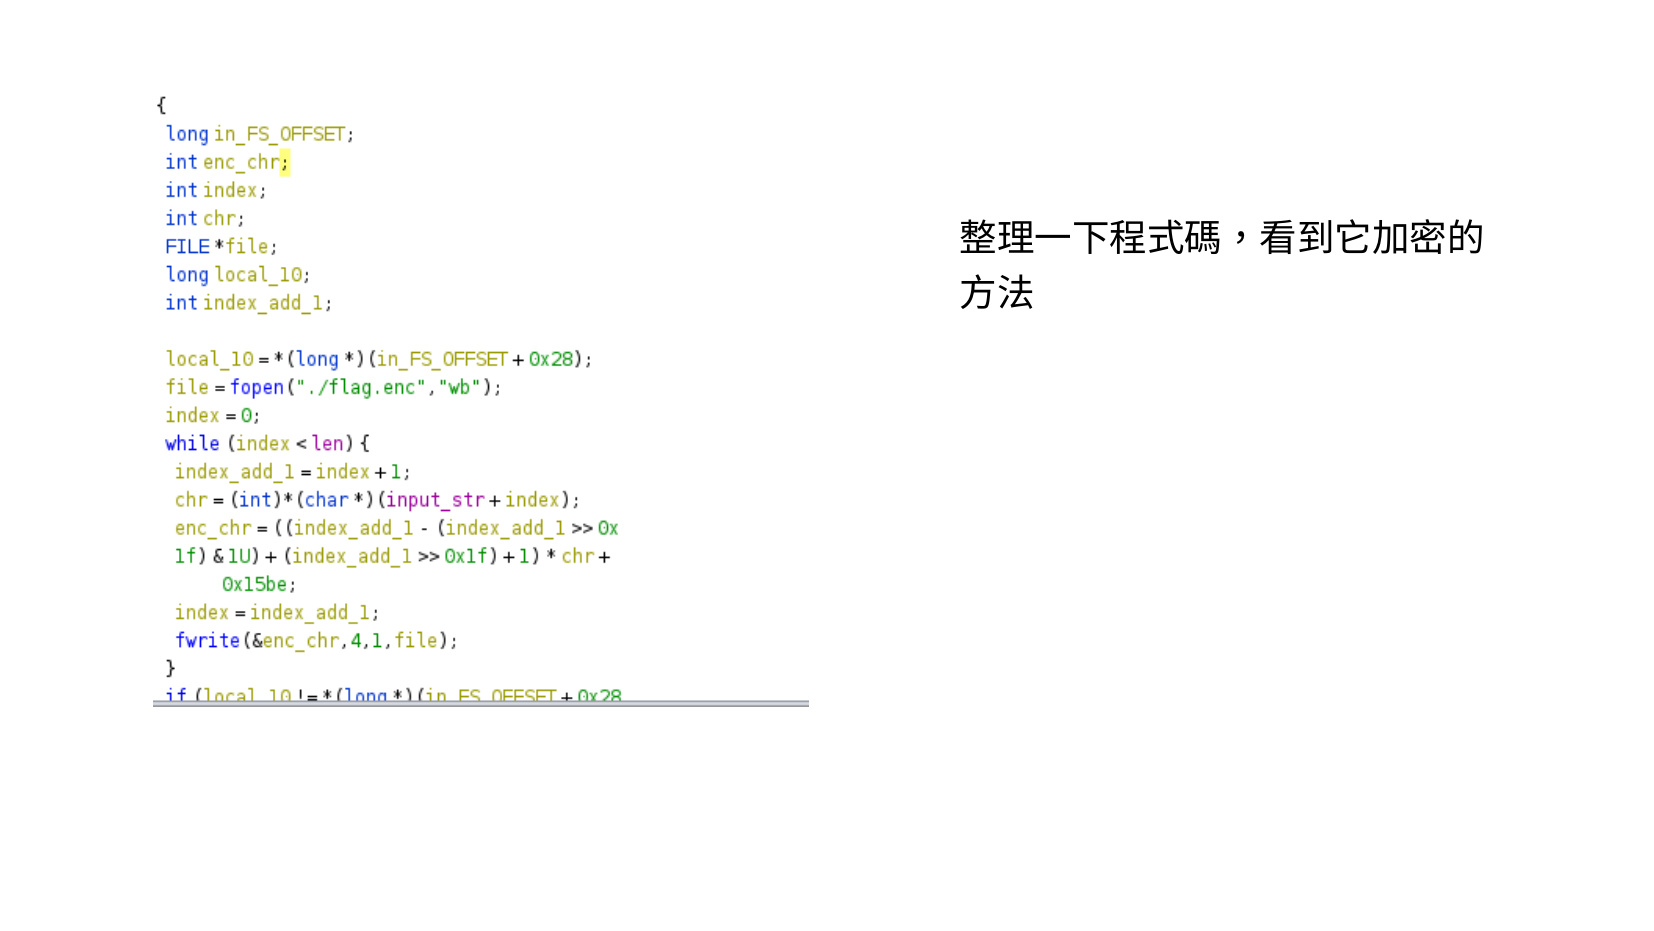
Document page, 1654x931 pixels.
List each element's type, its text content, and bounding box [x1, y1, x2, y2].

picture [153, 94, 809, 707]
text_box 整理一下程式碼，看到它加密的方法 [944, 200, 1536, 314]
